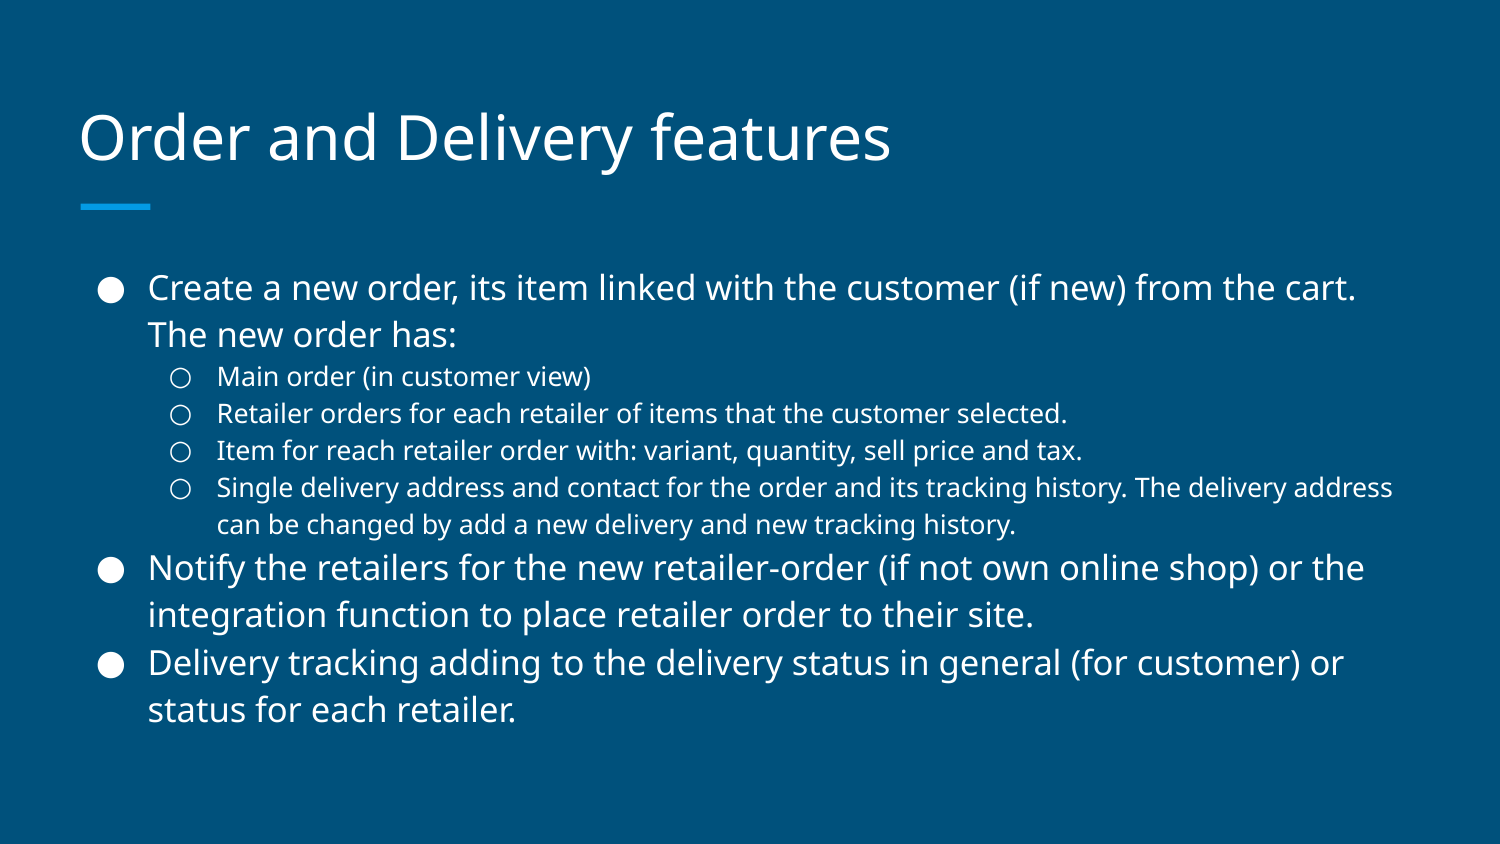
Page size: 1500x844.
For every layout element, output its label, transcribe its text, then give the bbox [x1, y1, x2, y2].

list Create a new order, its item linked with the customer (if new) from the cart. The new order has: Main order (in customer view) Retailer orders for each retailer of items that the customer selected. Item for reach retailer order with: variant, quantity, sell price and tax. Single delivery address and contact for the order and its tracking history. The delivery address can be changed by add a new delivery and new tracking history. Notify the retailers for the new retailer-order (if not own online shop) or the integration function to place retailer order to their site. Delivery tracking adding to the delivery status in general (for customer) or status for each retailer. [63, 244, 1437, 750]
title Order and Delivery features [63, 75, 1437, 188]
